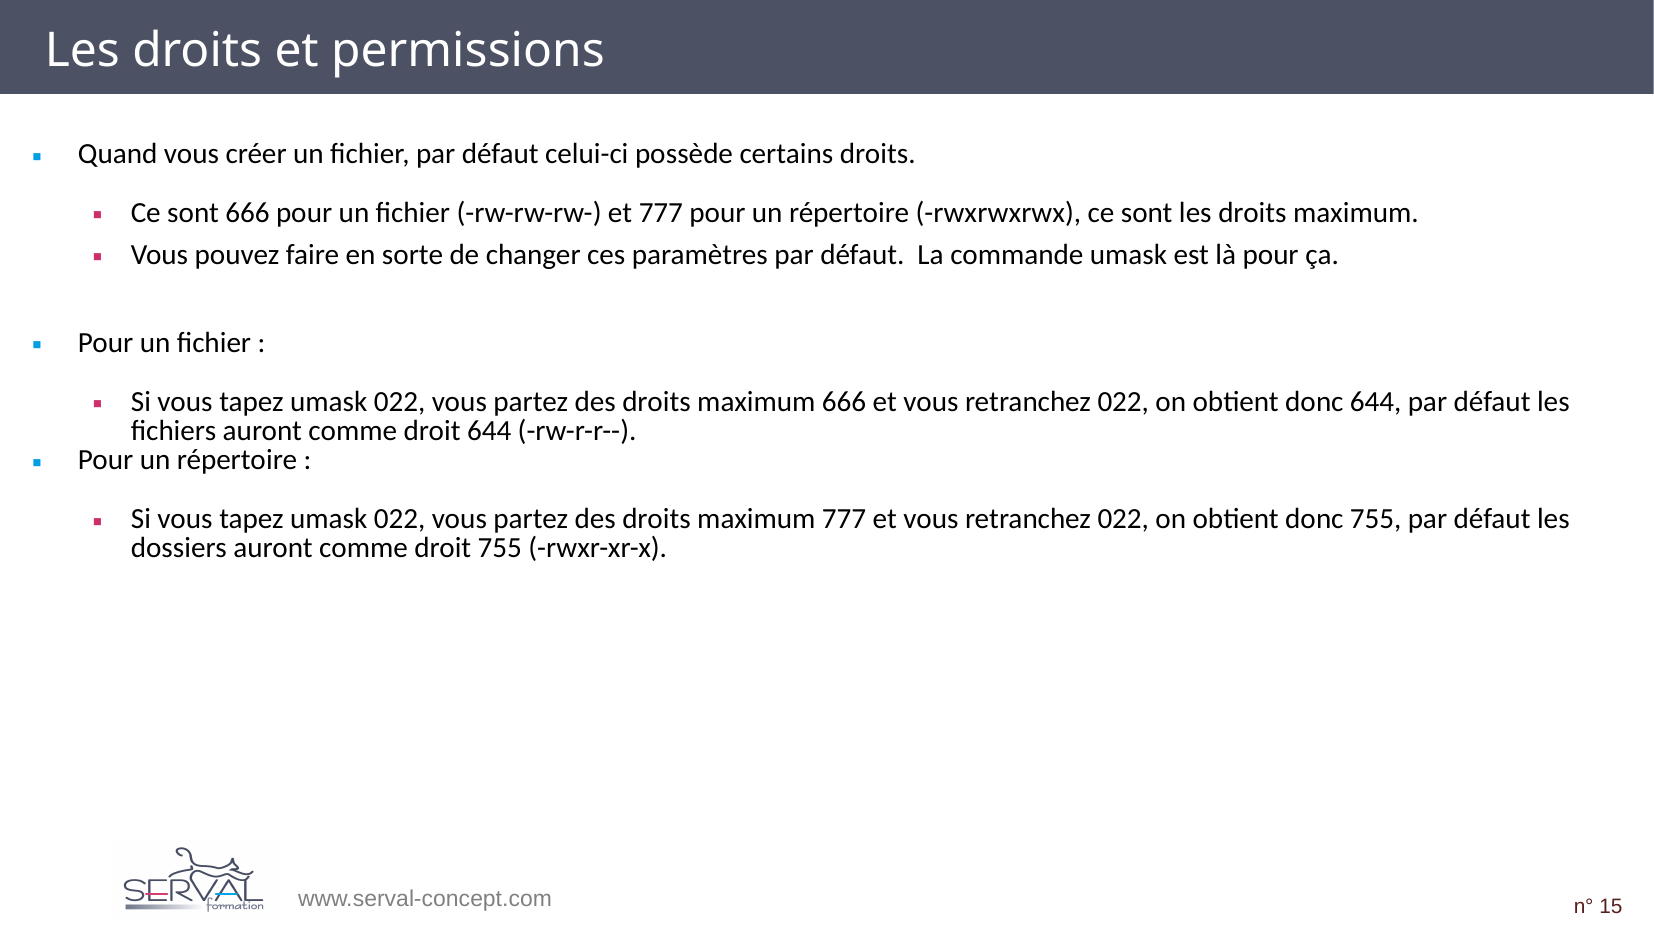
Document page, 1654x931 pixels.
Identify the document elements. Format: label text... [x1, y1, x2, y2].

picture [110, 839, 279, 921]
list Quand vous créer un fichier, par défaut celui-ci possède certains droits. Ce sont 666 pour un fichier (-rw-rw-rw-) et 777 pour un répertoire (-rwxrwxrwx), ce sont les droits maximum. Vous pouvez faire en sorte de changer ces paramètres par défaut. La commande umask est là pour ça. Pour un fichier : Si vous tapez umask 022, vous partez des droits maximum 666 et vous retranchez 022, on obtient donc 644, par défaut les fichiers auront comme droit 644 (-rw-r-r--). Pour un répertoire : Si vous tapez umask 022, vous partez des droits maximum 777 et vous retranchez 022, on obtient donc 755, par défaut les dossiers auront comme droit 755 (-rwxr-xr-x). [32, 141, 1635, 690]
title Les droits et permissions [32, 0, 1635, 94]
